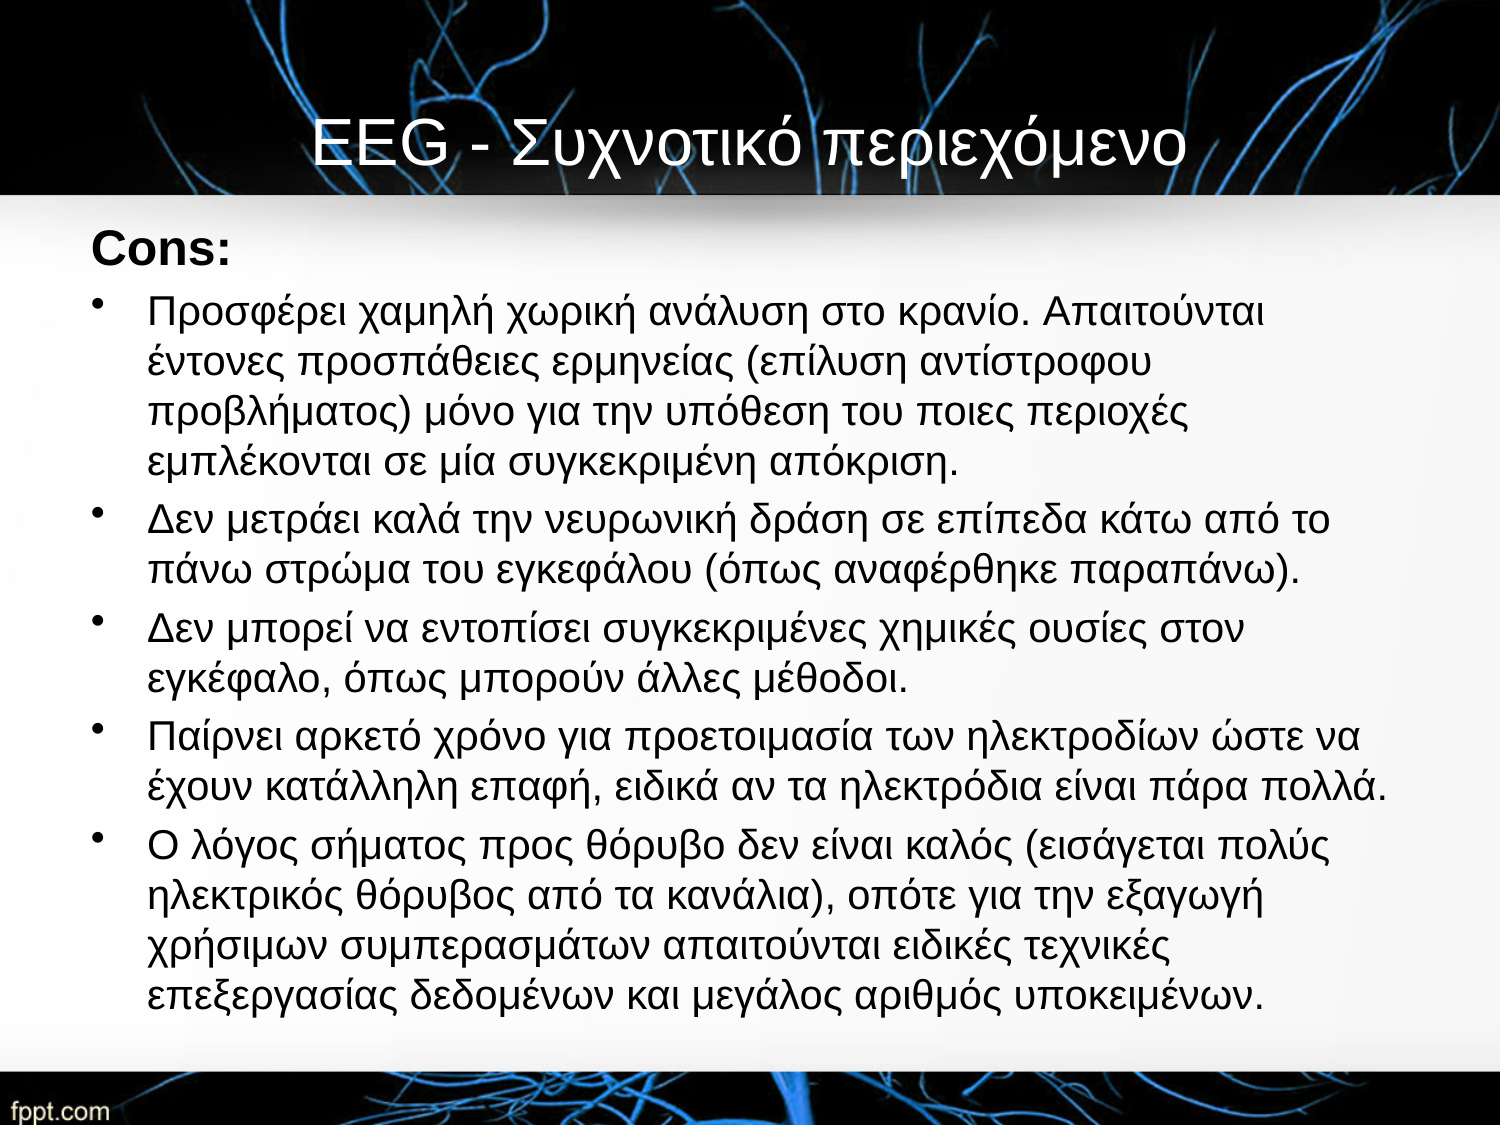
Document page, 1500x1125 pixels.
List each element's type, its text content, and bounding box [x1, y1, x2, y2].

list Cons: Προσφέρει χαμηλή χωρική ανάλυση στο κρανίο. Απαιτούνται έντονες προσπάθειες ερμηνείας (επίλυση αντίστροφου προβλήματος) μόνο για την υπόθεση του ποιες περιοχές εμπλέκονται σε μία συγκεκριμένη απόκριση. Δεν μετράει καλά την νευρωνική δράση σε επίπεδα κάτω από το πάνω στρώμα του εγκεφάλου (όπως αναφέρθηκε παραπάνω). Δεν μπορεί να εντοπίσει συγκεκριμένες χημικές ουσίες στον εγκέφαλο, όπως μπορούν άλλες μέθοδοι. Παίρνει αρκετό χρόνο για προετοιμασία των ηλεκτροδίων ώστε να έχουν κατάλληλη επαφή, ειδικά αν τα ηλεκτρόδια είναι πάρα πολλά. Ο λόγος σήματος προς θόρυβο δεν είναι καλός (εισάγεται πολύς ηλεκτρικός θόρυβος από τα κανάλια), οπότε για την εξαγωγή χρήσιμων συμπερασμάτων απαιτούνται ειδικές τεχνικές επεξεργασίας δεδομένων και μεγάλος αριθμός υποκειμένων. [75, 208, 1426, 951]
picture [0, 0, 1500, 1125]
title EEG - Συχνοτικό περιεχόμενο [75, 45, 1425, 208]
